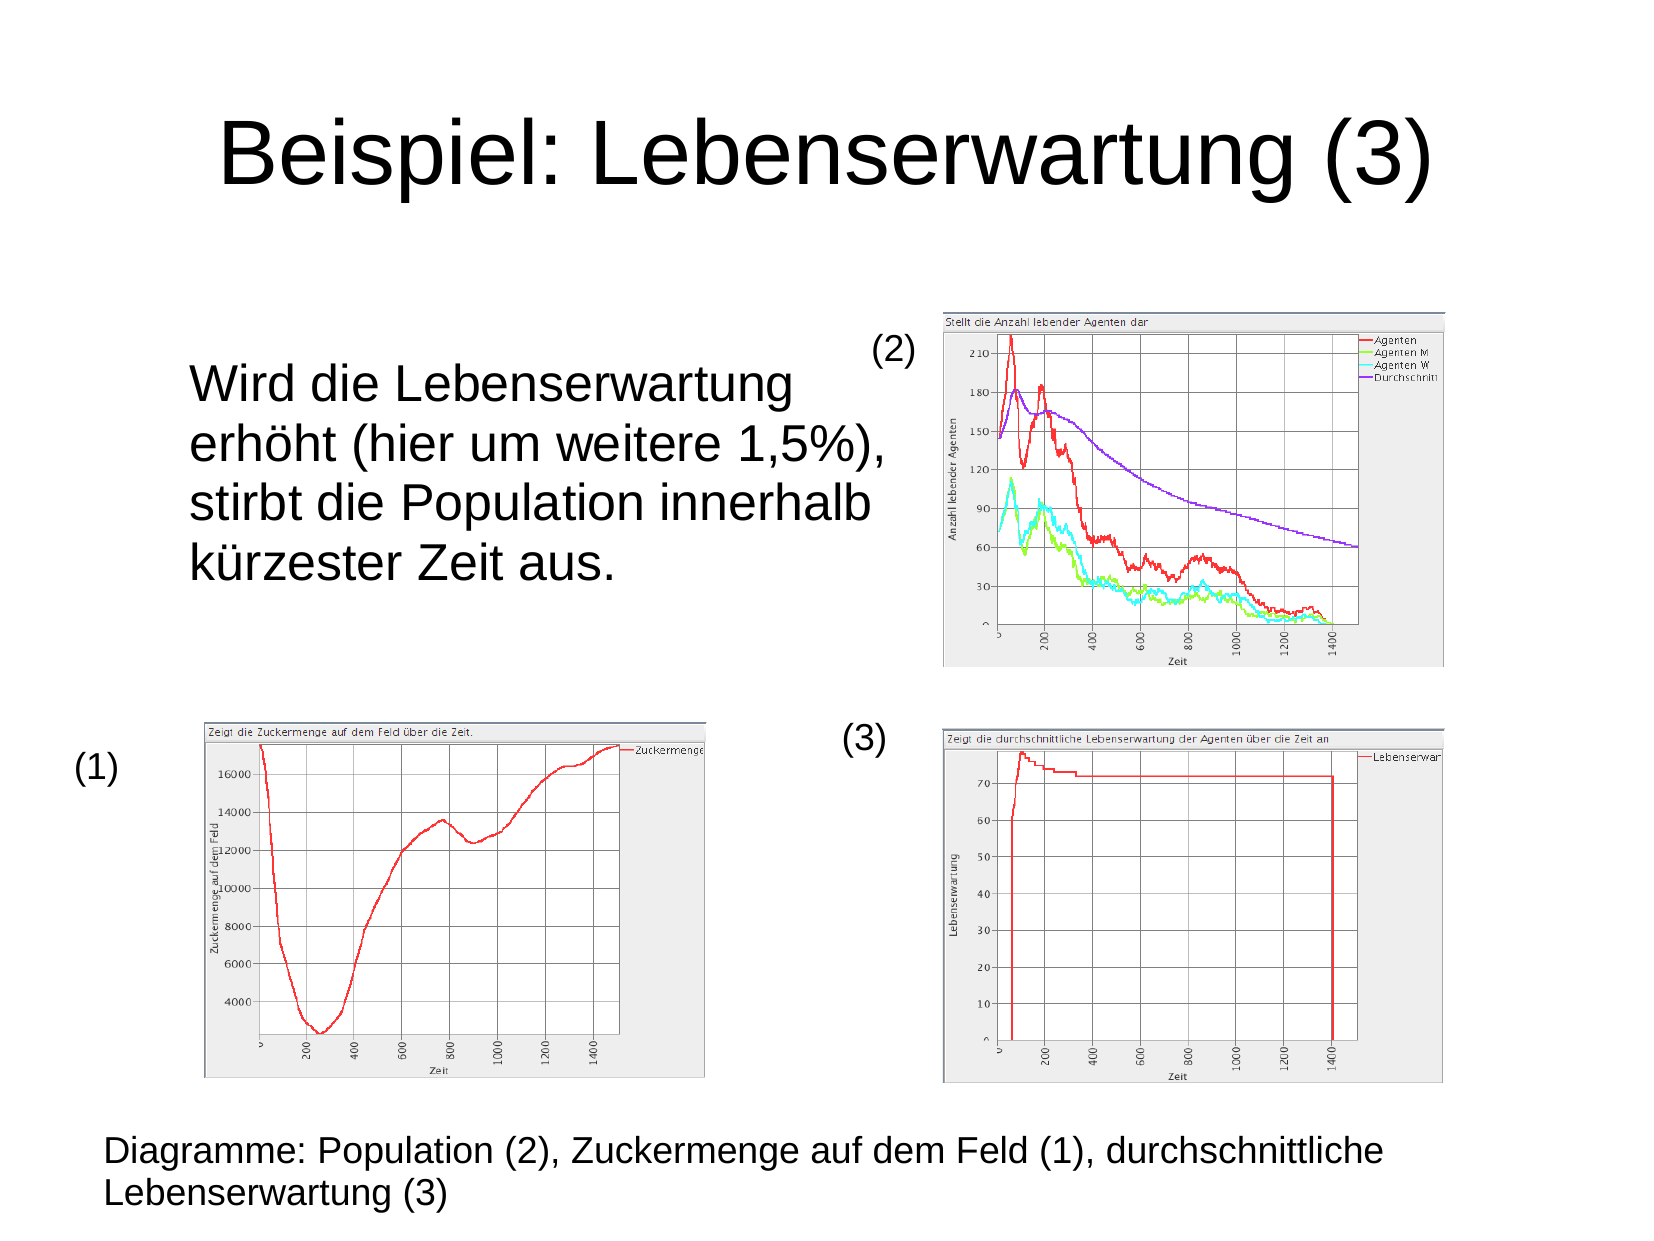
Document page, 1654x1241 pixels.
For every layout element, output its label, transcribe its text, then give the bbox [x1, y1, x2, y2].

text_box Diagramme: Population (2), Zuckermenge auf dem Feld (1), durchschnittliche Lebenserwartung (3) [88, 1122, 1595, 1221]
chart [70, 302, 1536, 1105]
text_box [59, 265, 1548, 1241]
text_box (3) [826, 708, 932, 766]
title Beispiel: Lebenserwartung (3) [82, 49, 1571, 257]
text_box (1) [59, 738, 164, 823]
text_box (2) [856, 319, 962, 377]
